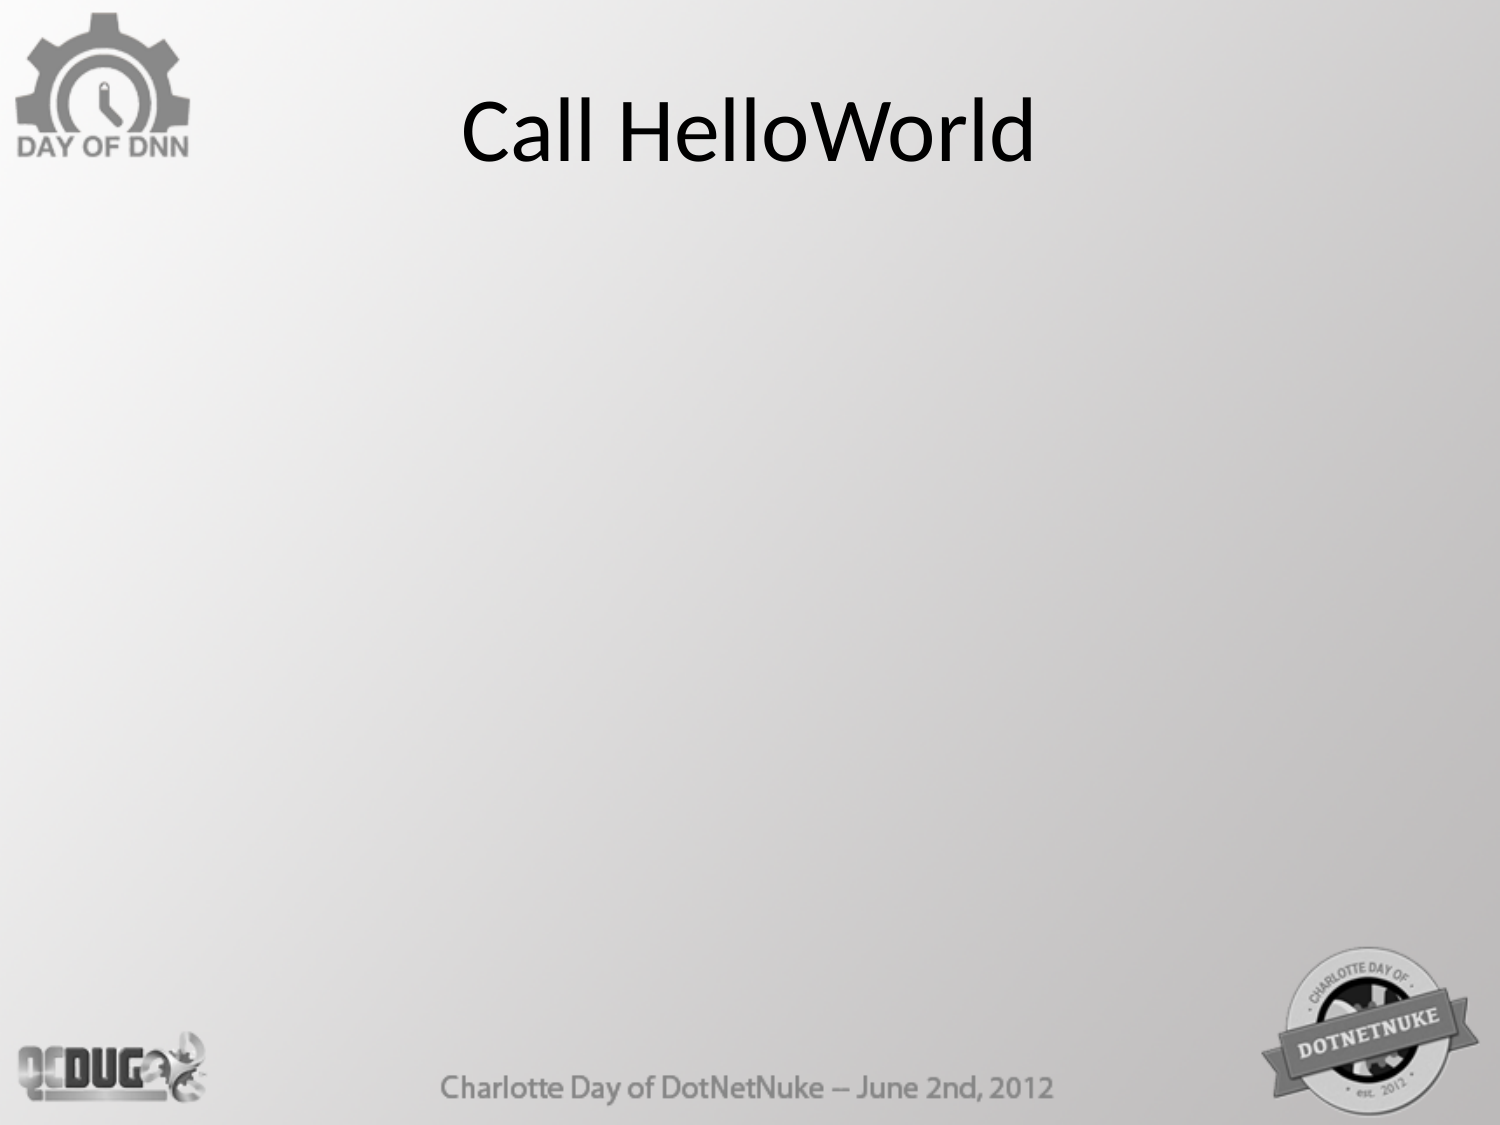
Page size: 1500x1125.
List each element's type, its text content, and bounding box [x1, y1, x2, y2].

title Call HelloWorld [75, 45, 1425, 233]
picture [0, 0, 1500, 1125]
